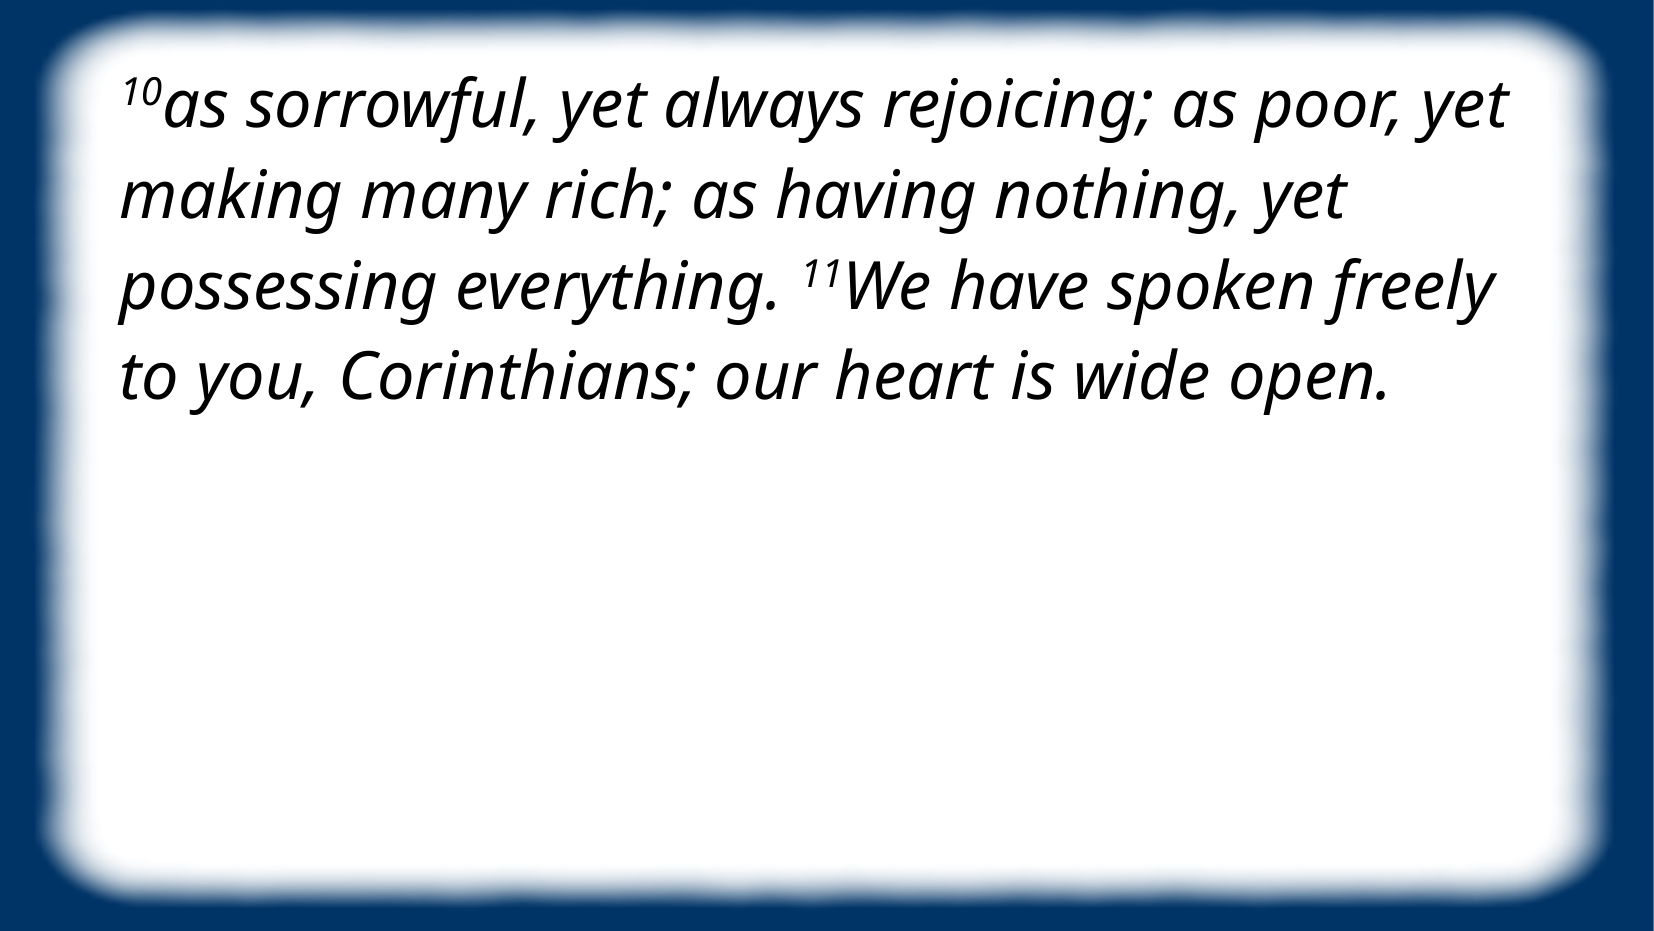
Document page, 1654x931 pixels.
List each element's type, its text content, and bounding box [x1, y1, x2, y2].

text_box 10as sorrowful, yet always rejoicing; as poor, yet making many rich; as having nothing, yet possessing everything. 11We have spoken freely to you, Corinthians; our heart is wide open. [105, 48, 1561, 419]
picture [0, 0, 1654, 931]
